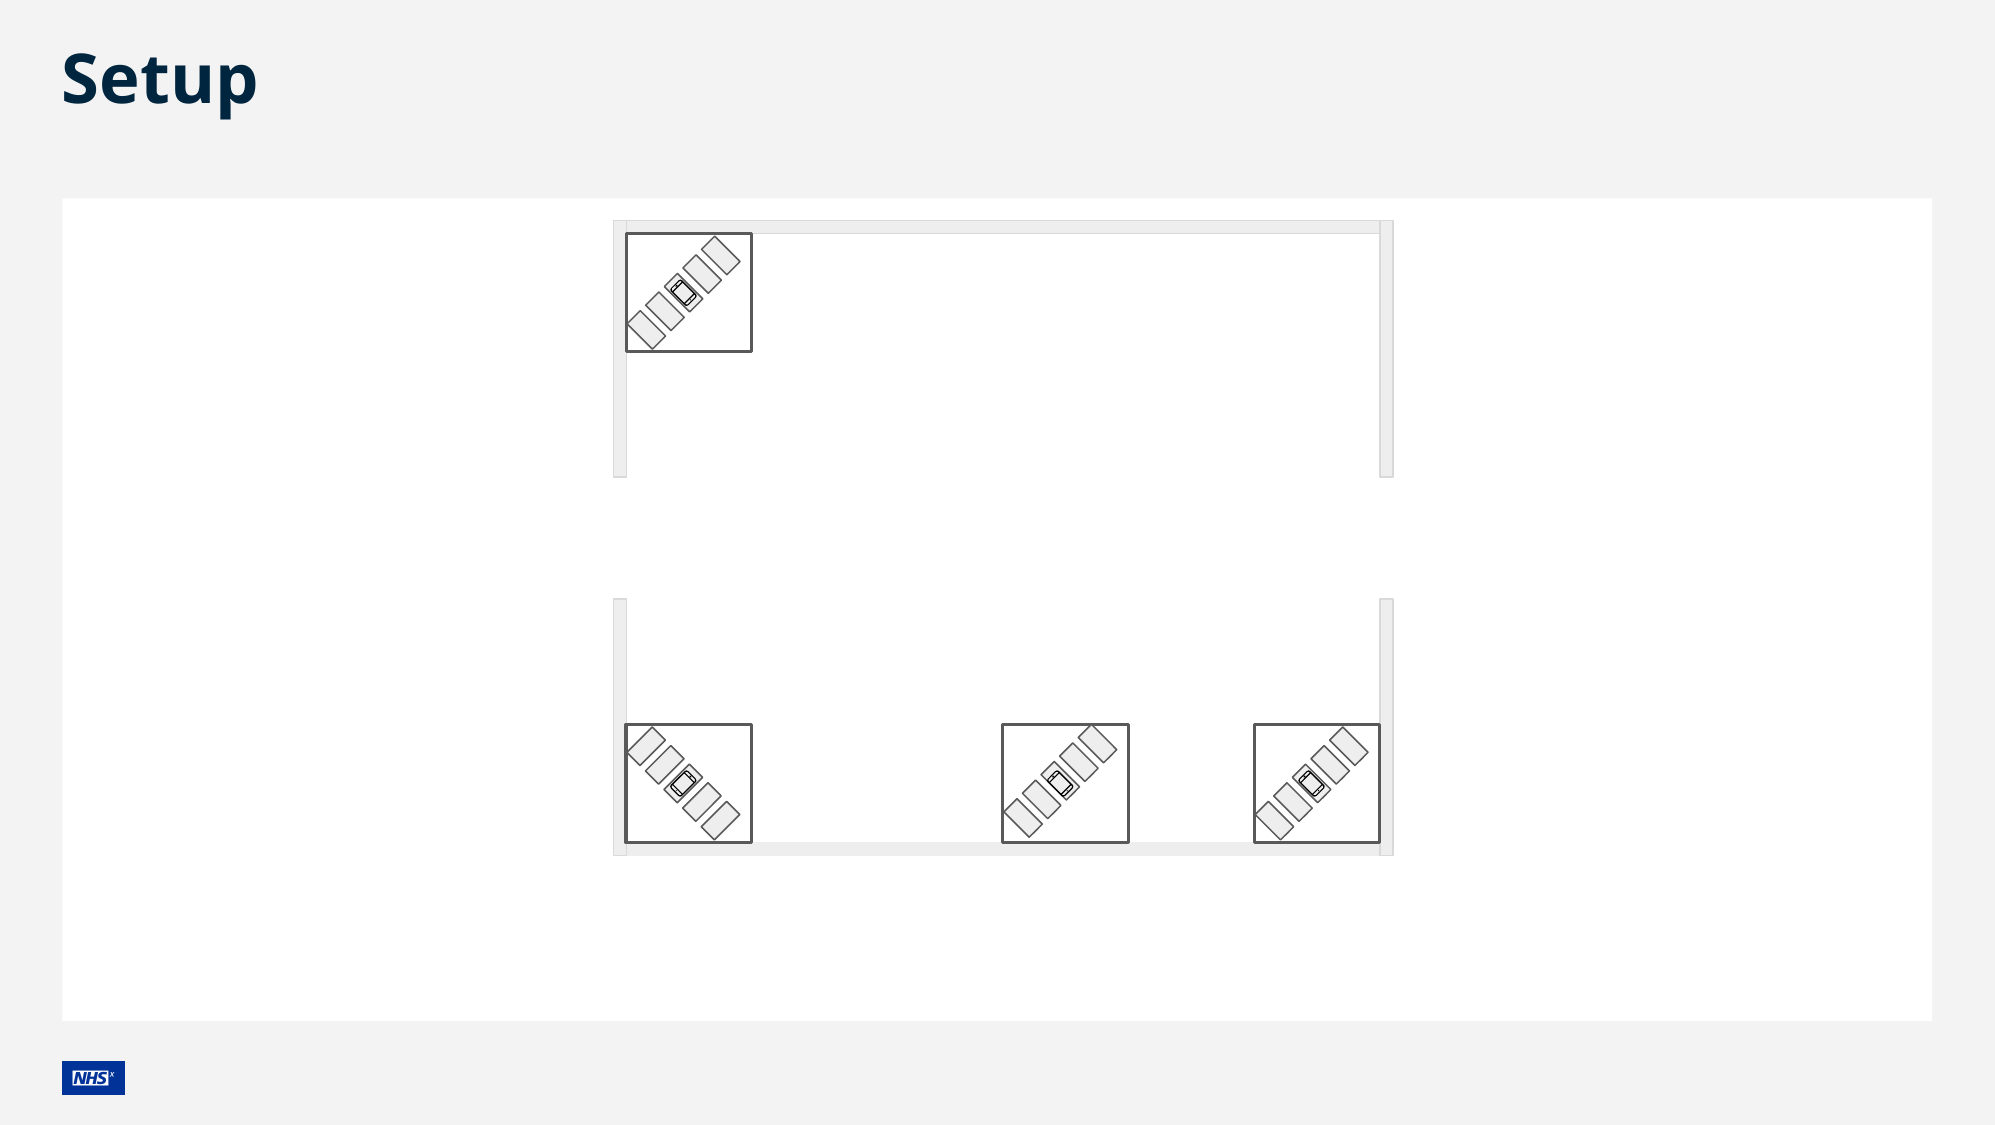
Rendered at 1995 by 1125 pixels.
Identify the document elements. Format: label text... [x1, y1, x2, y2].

text_box [1022, 780, 1061, 819]
text_box [701, 801, 740, 840]
text_box [664, 764, 703, 803]
text_box [1310, 745, 1350, 785]
text_box [1059, 742, 1099, 782]
text_box [1255, 801, 1294, 840]
text_box [664, 273, 703, 312]
text_box [1329, 726, 1369, 766]
text_box [1292, 764, 1331, 803]
text_box [613, 220, 1393, 478]
picture [62, 1061, 125, 1095]
text_box [682, 254, 722, 294]
title Setup [41, 33, 1932, 120]
text_box [613, 599, 1393, 856]
text_box [645, 745, 684, 785]
text_box [626, 726, 666, 766]
text_box [627, 310, 666, 350]
text_box [1003, 798, 1043, 838]
text_box [1041, 761, 1080, 801]
text_box [682, 782, 722, 822]
text_box [645, 292, 685, 331]
text_box [701, 236, 741, 275]
text_box [1273, 782, 1313, 822]
text_box [1078, 724, 1117, 763]
